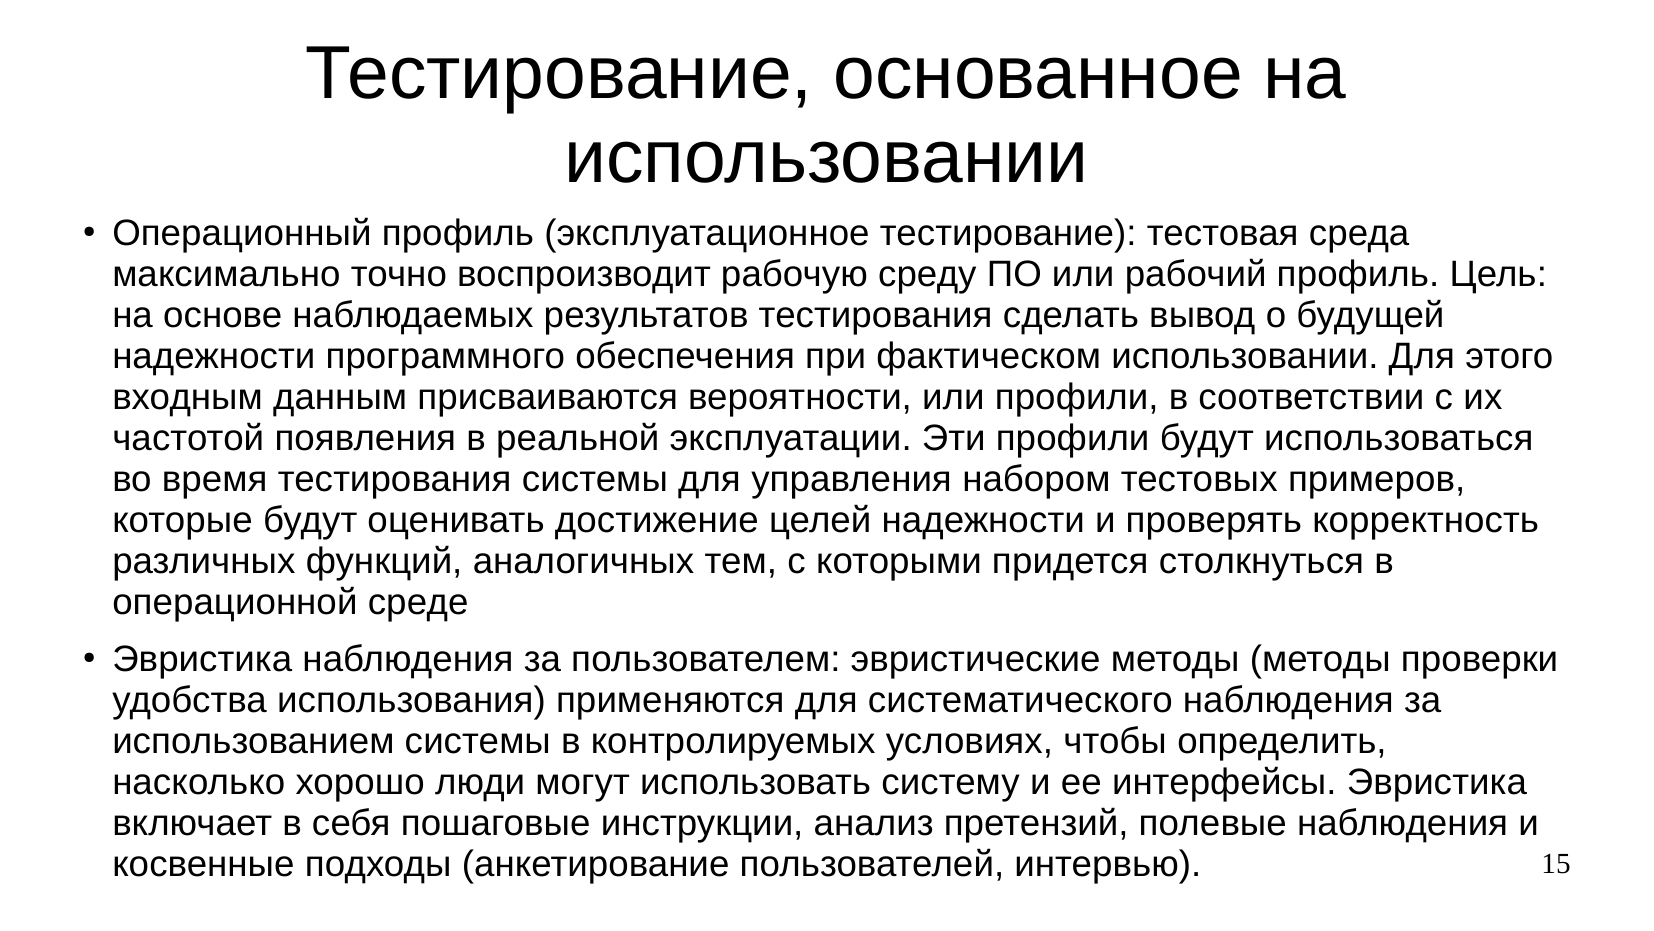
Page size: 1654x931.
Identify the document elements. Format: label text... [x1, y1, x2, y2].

list Операционный профиль (эксплуатационное тестирование): тестовая среда максимально точно воспроизводит рабочую среду ПО или рабочий профиль. Цель: на основе наблюдаемых результатов тестирования сделать вывод о будущей надежности программного обеспечения при фактическом использовании. Для этого входным данным присваиваются вероятности, или профили, в соответствии с их частотой появления в реальной эксплуатации. Эти профили будут использоваться во время тестирования системы для управления набором тестовых примеров, которые будут оценивать достижение целей надежности и проверять корректность различных функций, аналогичных тем, с которыми придется столкнуться в операционной среде Эвристика наблюдения за пользователем: эвристические методы (методы проверки удобства использования) применяются для систематического наблюдения за использованием системы в контролируемых условиях, чтобы определить, насколько хорошо люди могут использовать систему и ее интерфейсы. Эвристика включает в себя пошаговые инструкции, анализ претензий, полевые наблюдения и косвенные подходы (анкетирование пользователей, интервью). [73, 212, 1562, 892]
title Тестирование, основанное на использовании [82, 30, 1571, 199]
